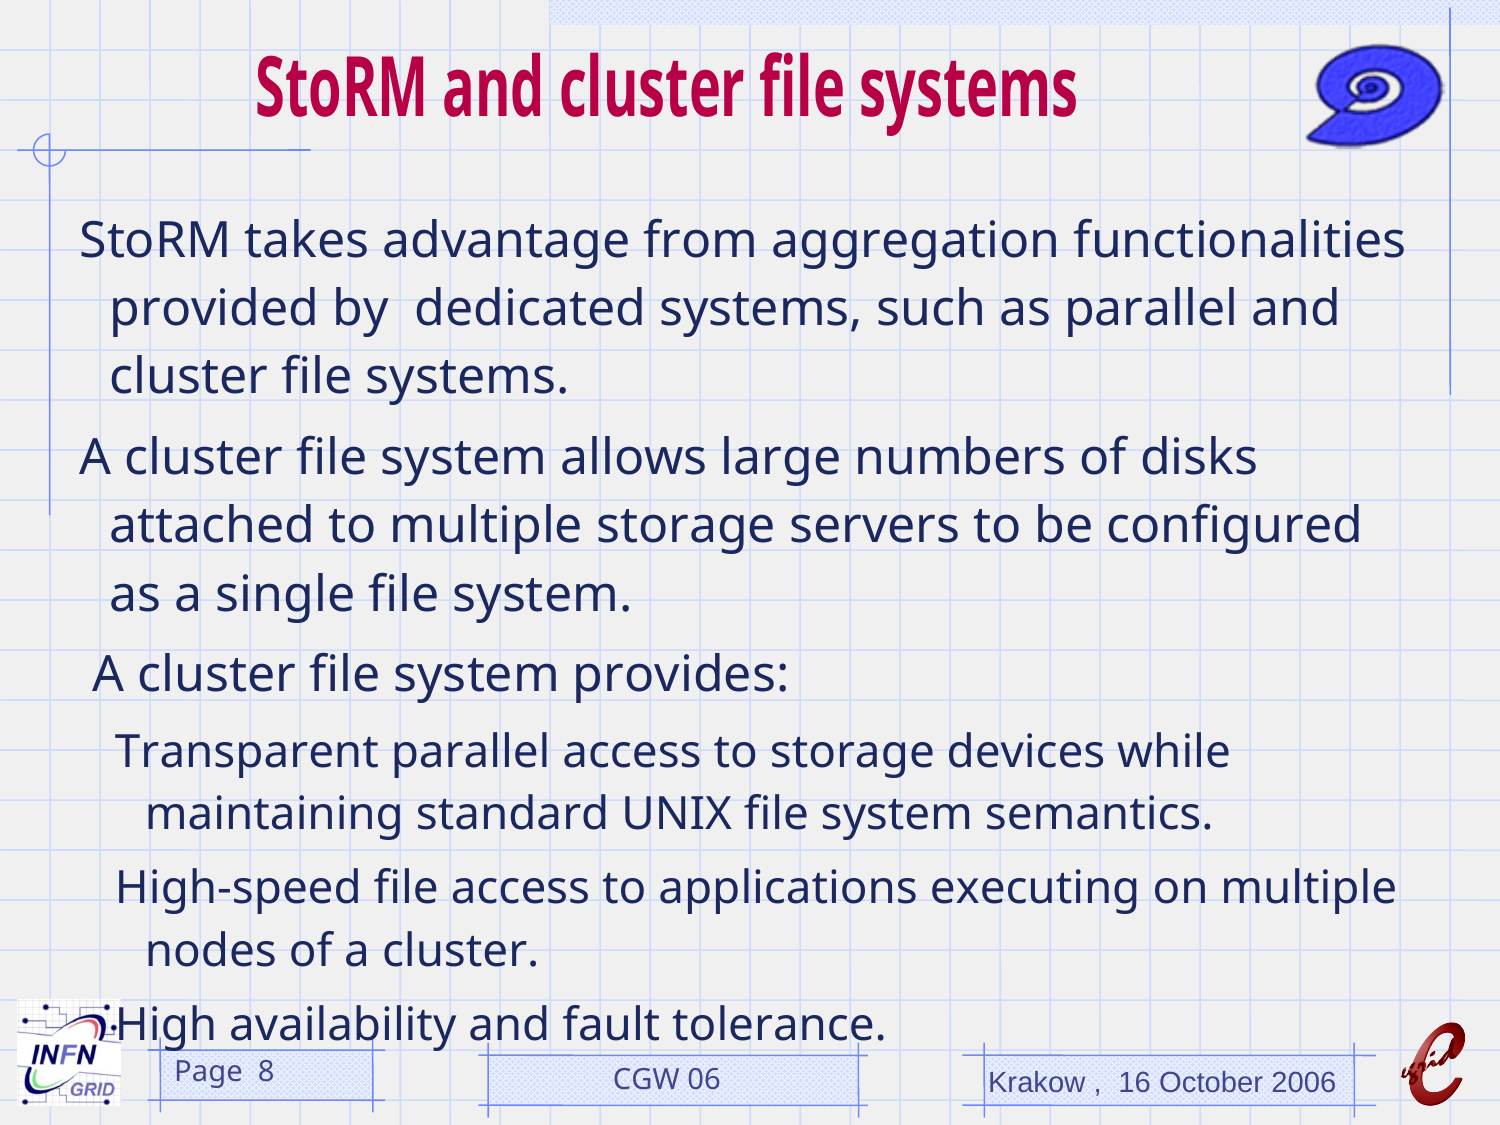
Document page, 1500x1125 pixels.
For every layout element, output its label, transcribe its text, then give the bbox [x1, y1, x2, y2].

list StoRM takes advantage from aggregation functionalities provided by dedicated systems, such as parallel and cluster file systems. A cluster file system allows large numbers of disks attached to multiple storage servers to be configured as a single file system. A cluster file system provides: Transparent parallel access to storage devices while maintaining standard UNIX file system semantics. High-speed file access to applications executing on multiple nodes of a cluster. High availability and fault tolerance. [29, 196, 1436, 976]
picture [17, 999, 121, 1106]
picture [549, 0, 1500, 25]
picture [1376, 1020, 1495, 1118]
picture [489, 1056, 857, 1104]
picture [985, 1056, 1353, 1104]
title StoRM and cluster file systems [53, 18, 1282, 149]
picture [161, 1051, 372, 1099]
picture [1305, 43, 1445, 149]
